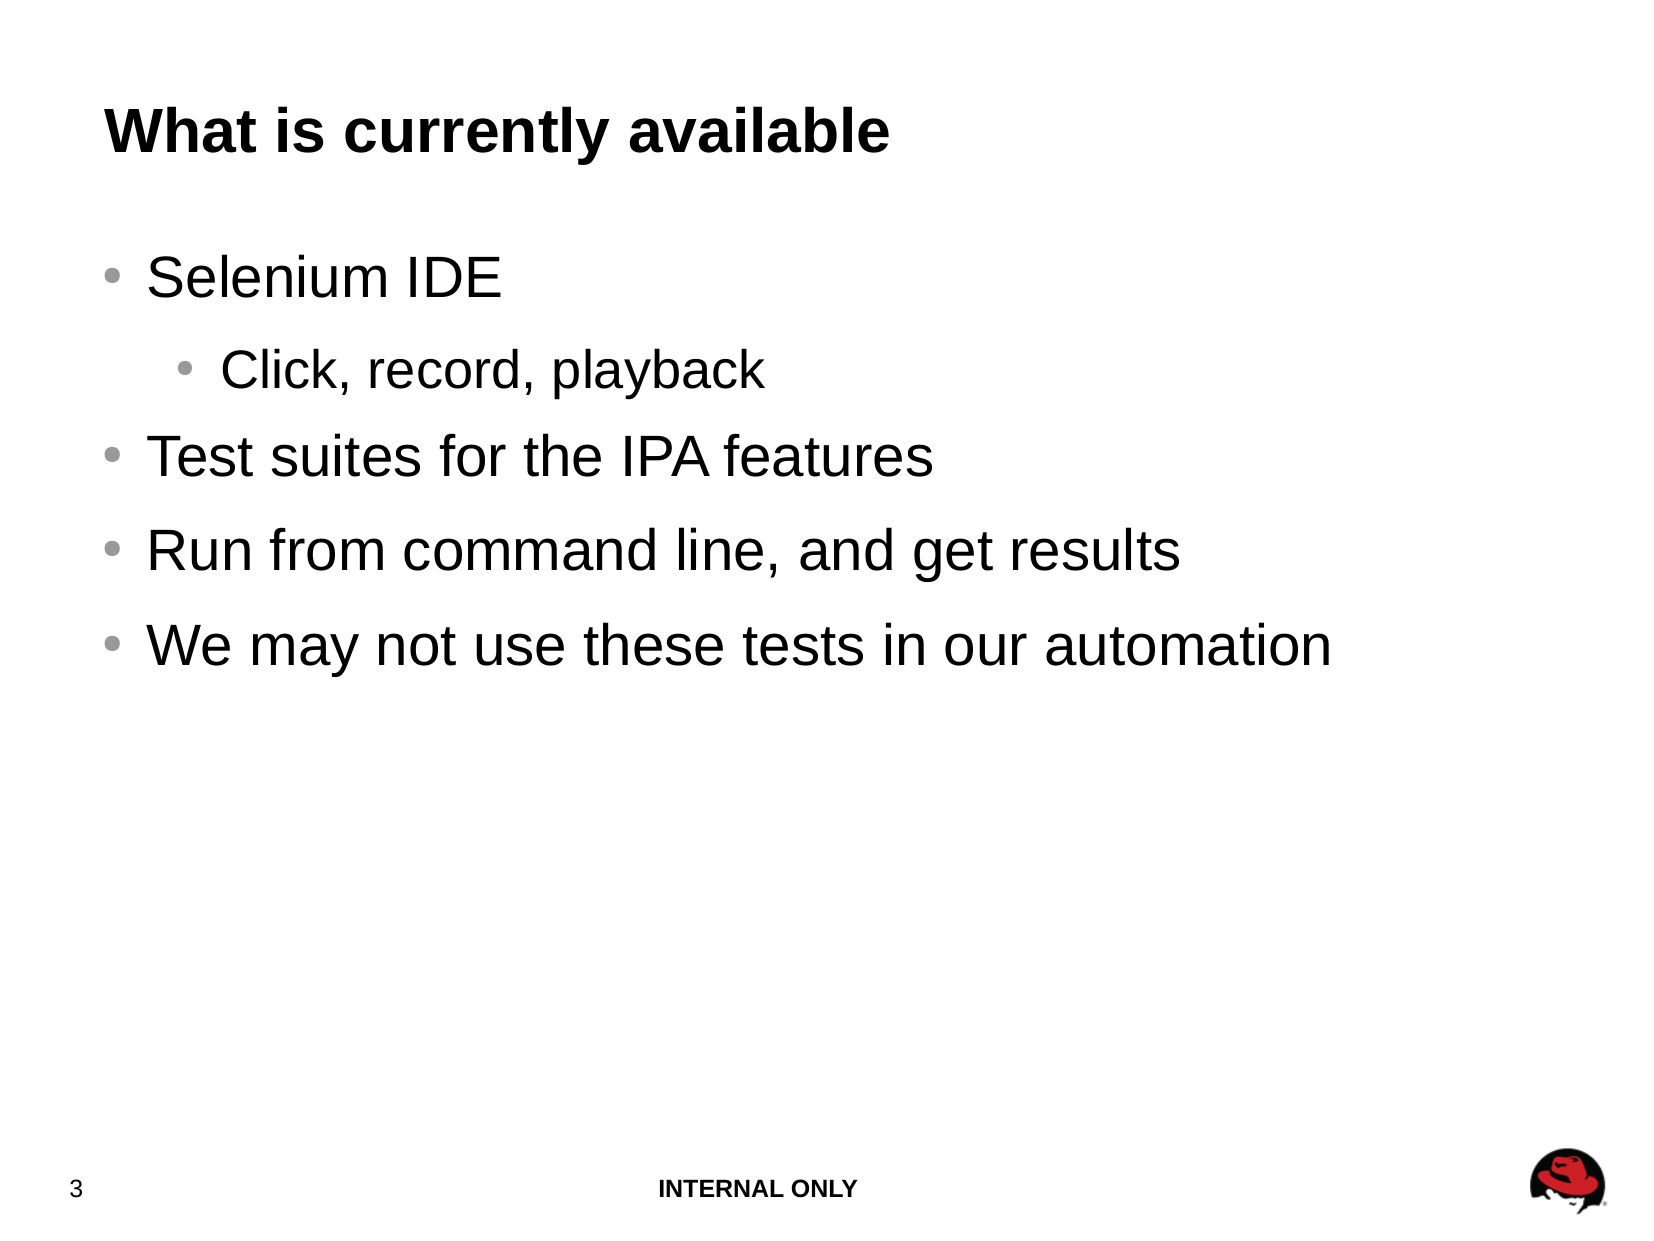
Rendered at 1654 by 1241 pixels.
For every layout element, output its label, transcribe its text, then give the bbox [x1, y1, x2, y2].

picture [1529, 1146, 1613, 1224]
list Selenium IDE Click, record, playback Test suites for the IPA features Run from command line, and get results We may not use these tests in our automation [86, 244, 1576, 1039]
title What is currently available [82, 37, 1571, 226]
